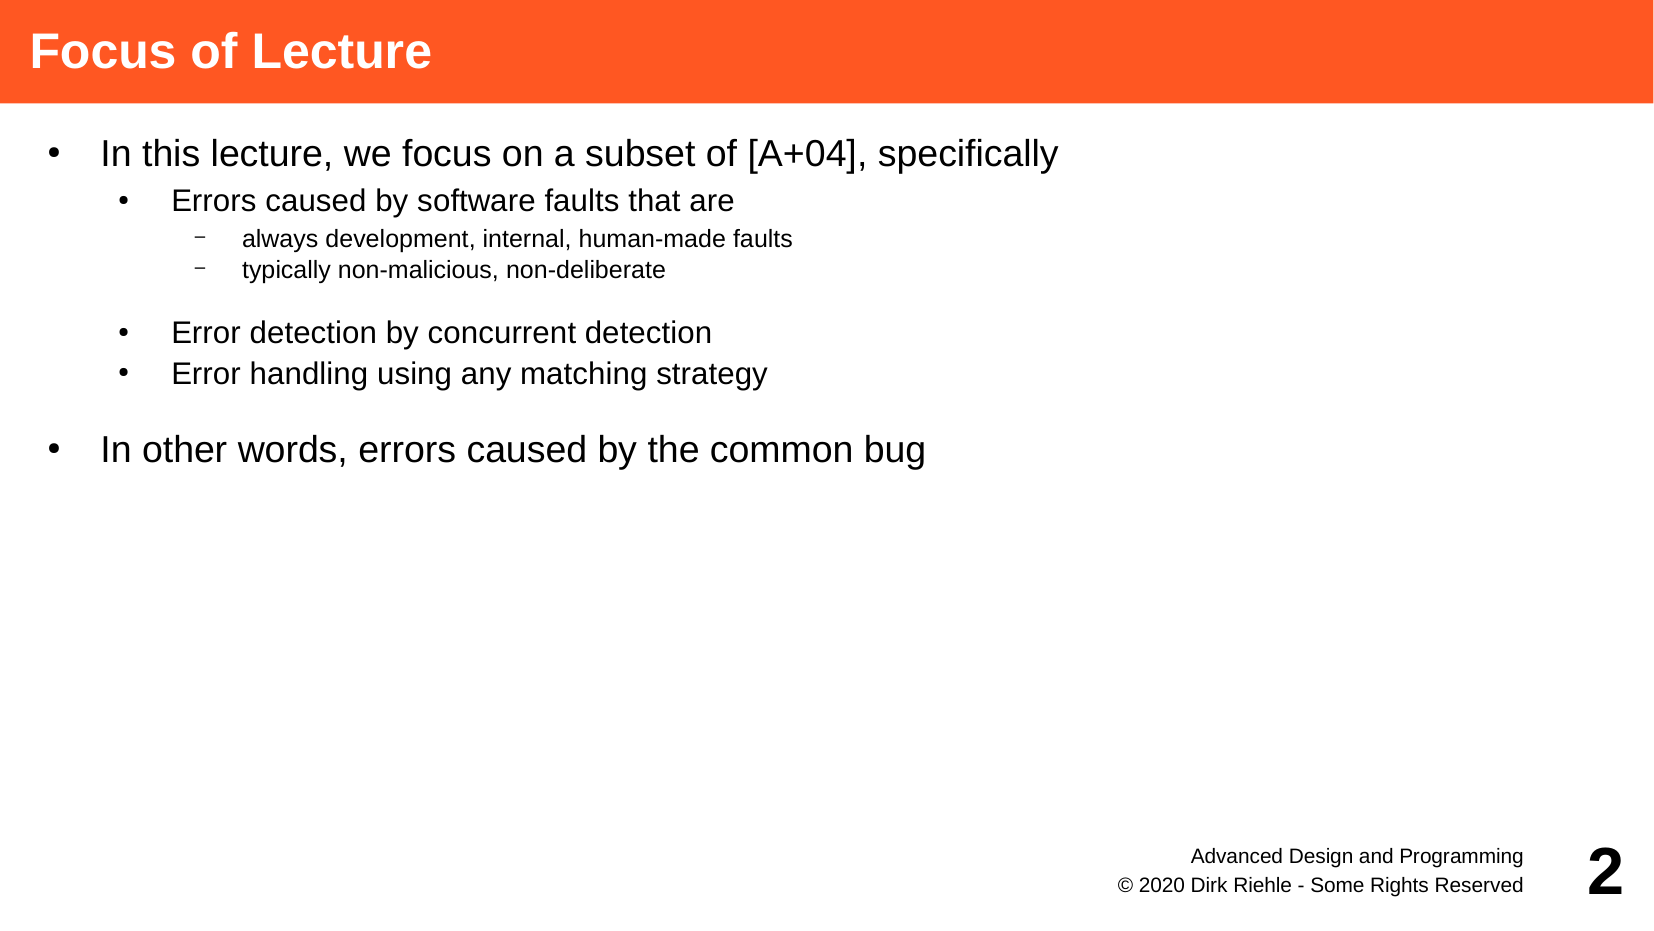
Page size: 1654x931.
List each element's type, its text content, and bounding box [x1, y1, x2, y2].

list In this lecture, we focus on a subset of [A+04], specifically Errors caused by software faults that are always development, internal, human-made faults typically non-malicious, non-deliberate Error detection by concurrent detection Error handling using any matching strategy In other words, errors caused by the common bug [29, 132, 1625, 813]
title Focus of Lecture [0, 0, 1654, 104]
